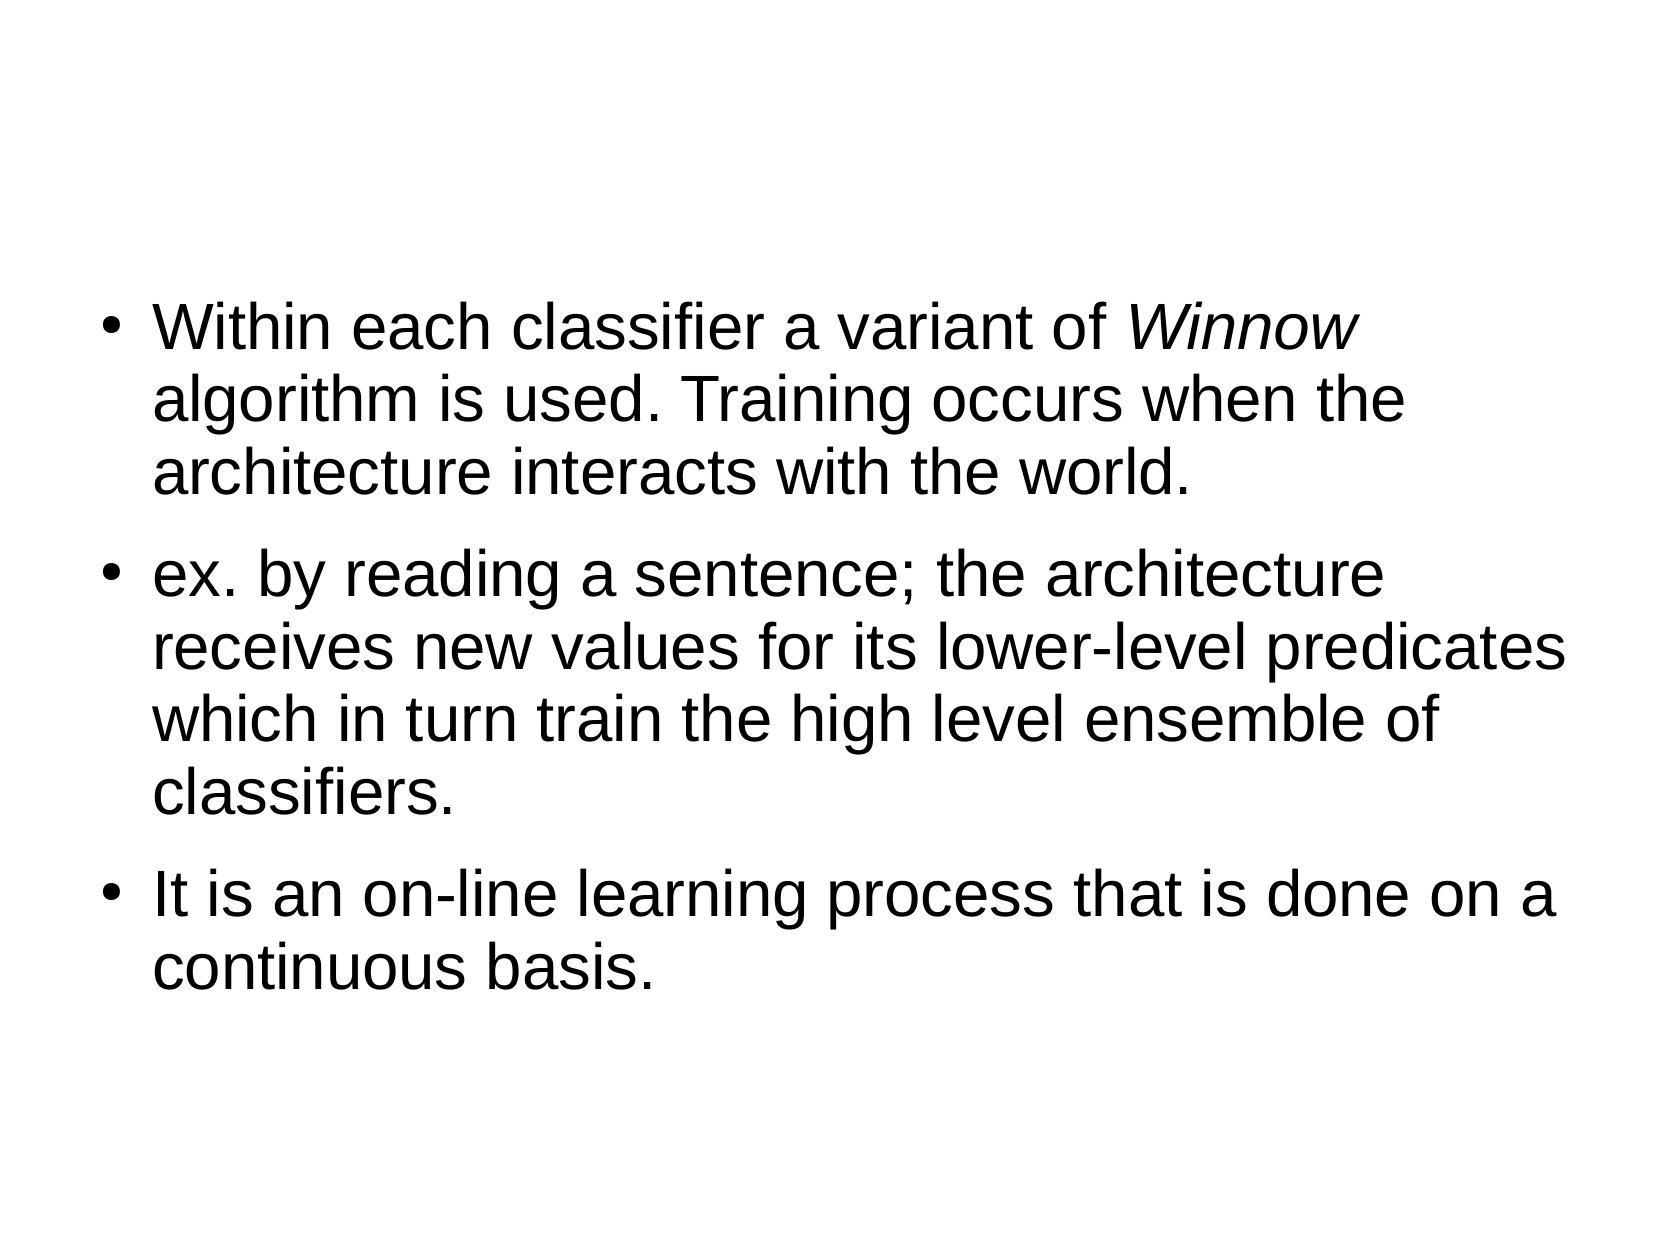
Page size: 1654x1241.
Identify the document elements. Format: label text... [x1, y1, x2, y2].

list Within each classifier a variant of Winnow algorithm is used. Training occurs when the architecture interacts with the world. ex. by reading a sentence; the architecture receives new values for its lower-level predicates which in turn train the high level ensemble of classifiers. It is an on-line learning process that is done on a continuous basis. [82, 290, 1571, 1010]
